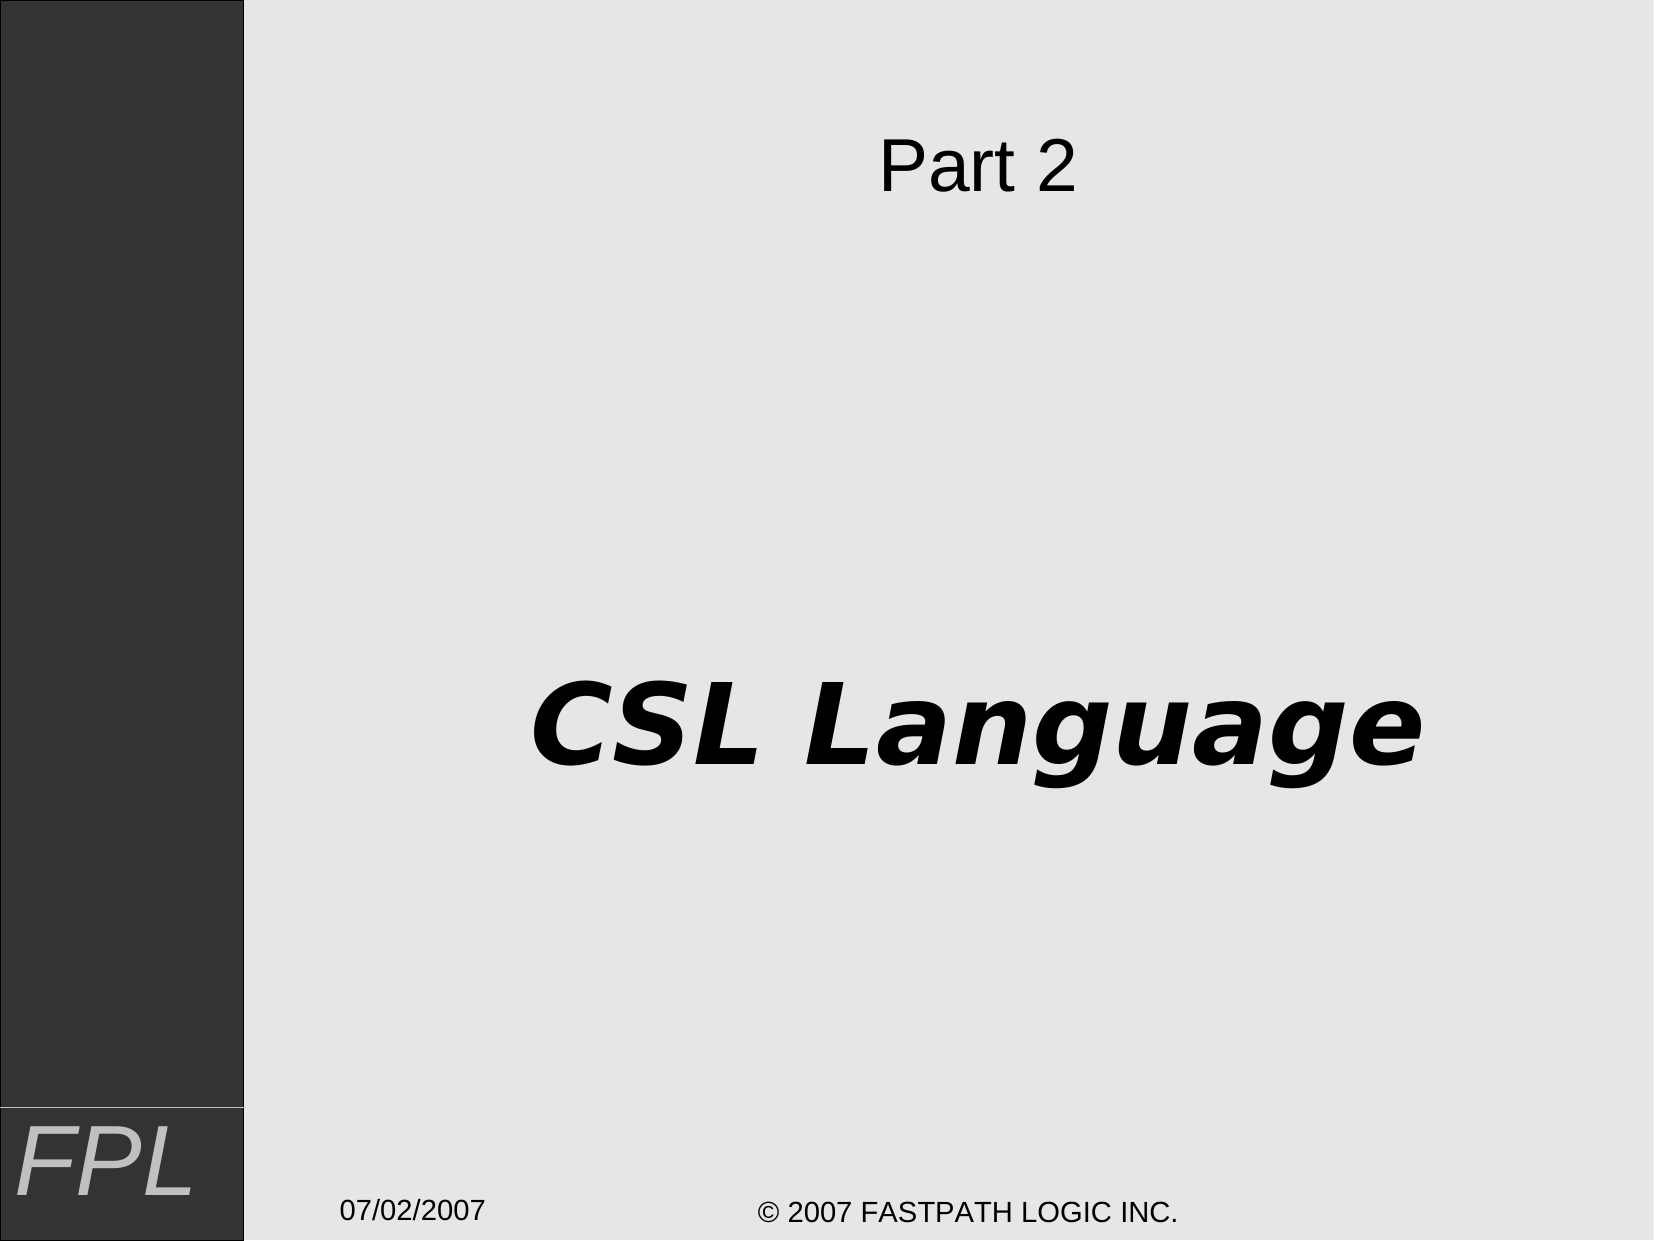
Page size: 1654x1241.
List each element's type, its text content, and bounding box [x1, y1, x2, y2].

title Part 2 [427, 57, 1530, 272]
subtitle CSL Language [322, 272, 1635, 1179]
